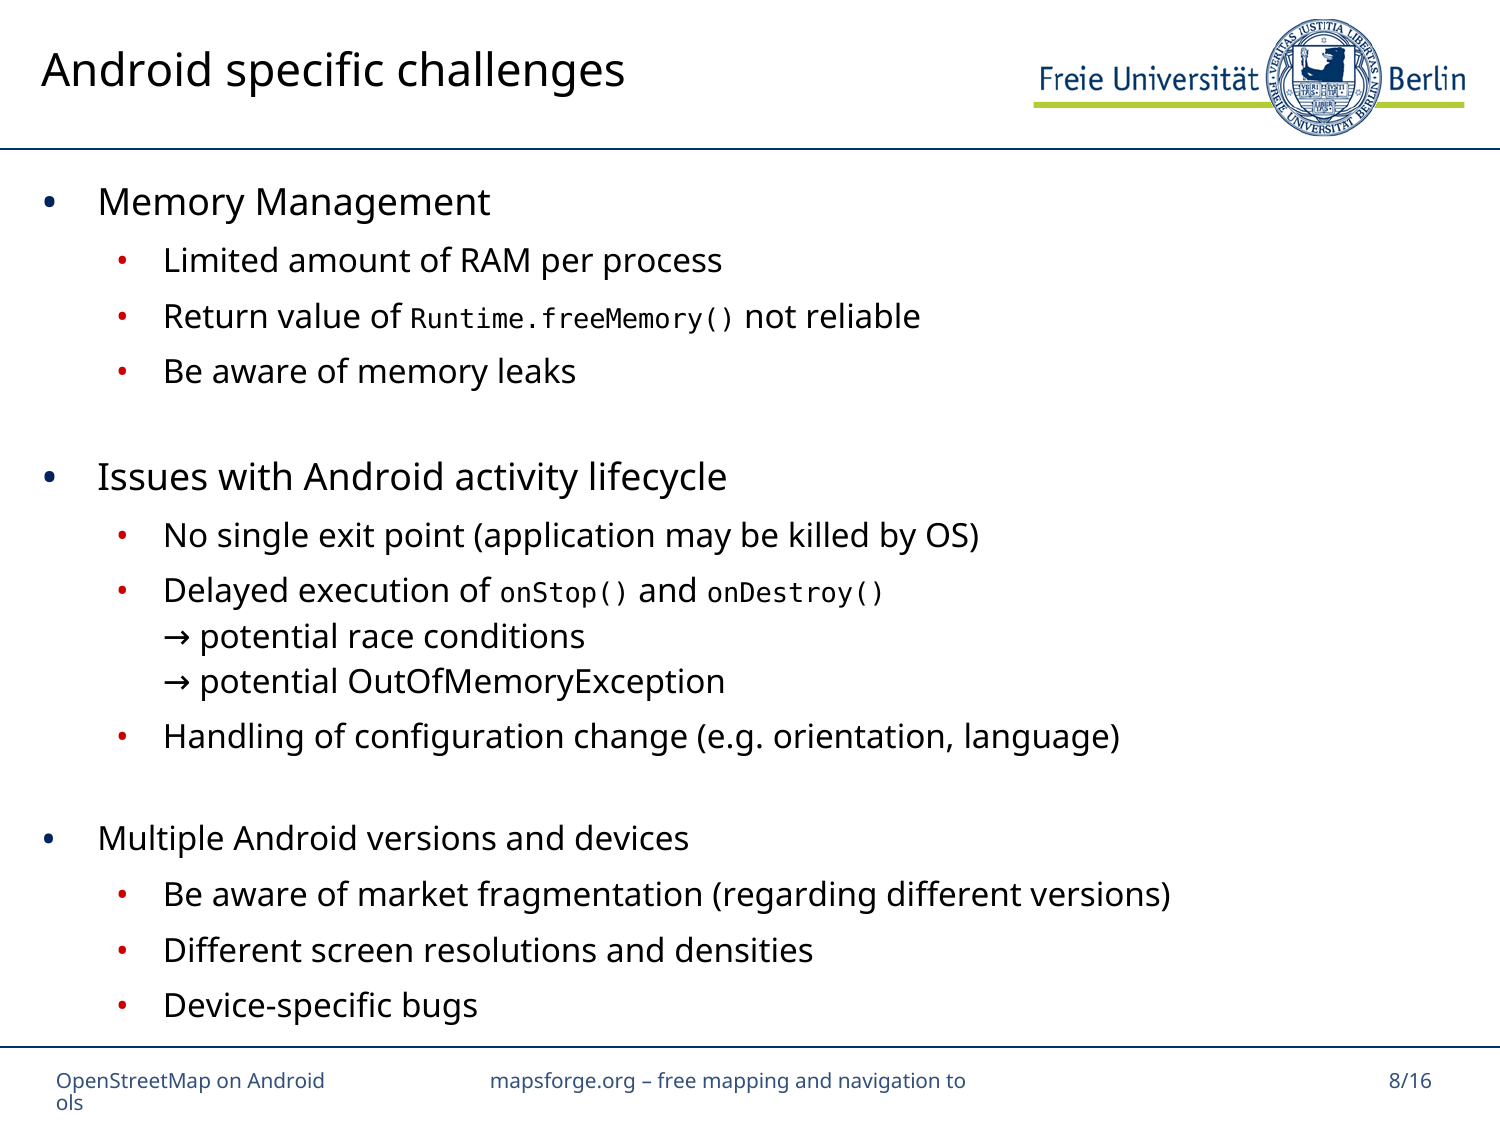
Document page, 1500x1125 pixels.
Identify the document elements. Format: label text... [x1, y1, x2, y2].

title Android specific challenges [41, 0, 1016, 138]
list Memory Management Limited amount of RAM per process Return value of Runtime.freeMemory() not reliable Be aware of memory leaks Issues with Android activity lifecycle No single exit point (application may be killed by OS) Delayed execution of onStop() and onDestroy() → potential race conditions → potential OutOfMemoryException Handling of configuration change (e.g. orientation, language) Multiple Android versions and devices Be aware of market fragmentation (regarding different versions) Different screen resolutions and densities Device-specific bugs [41, 175, 1447, 951]
picture [1033, 19, 1470, 137]
